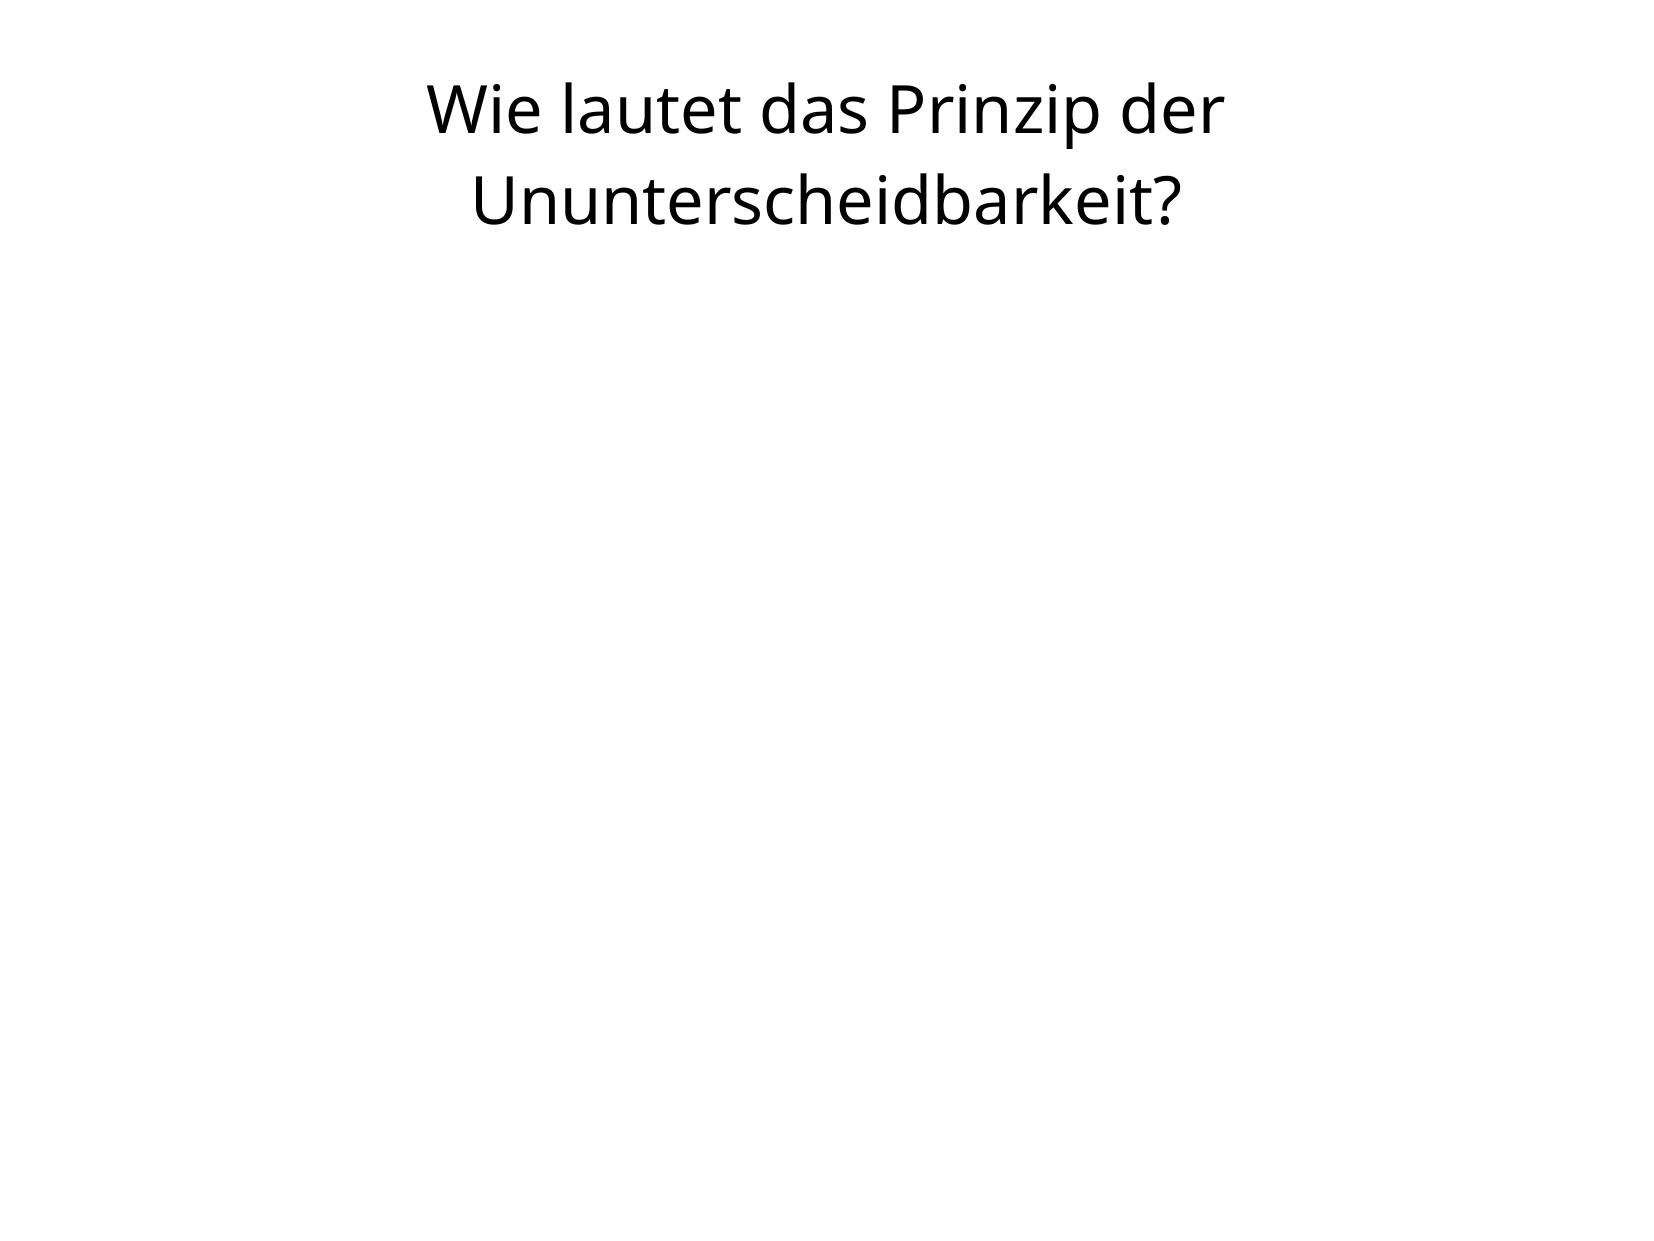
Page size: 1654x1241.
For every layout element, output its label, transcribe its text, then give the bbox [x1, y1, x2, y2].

title Wie lautet das Prinzip der Ununterscheidbarkeit? [82, 49, 1571, 257]
